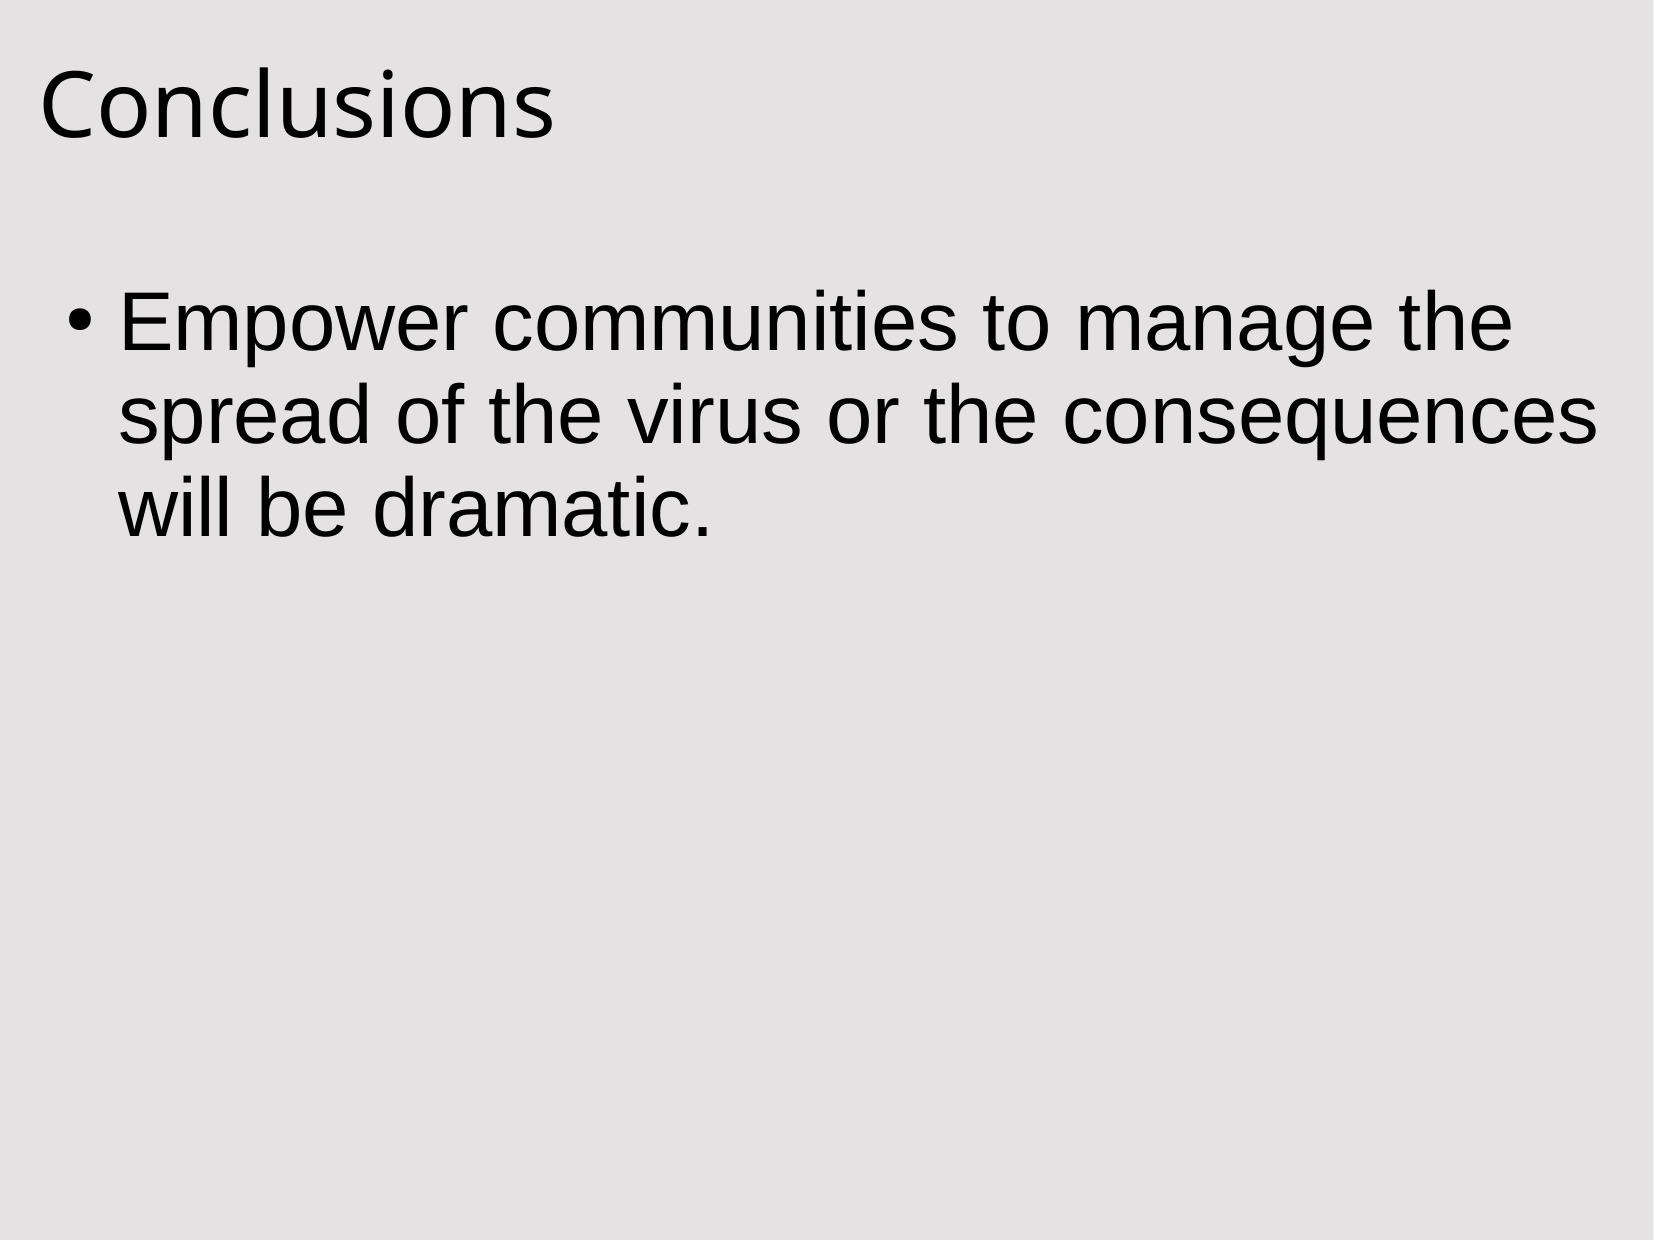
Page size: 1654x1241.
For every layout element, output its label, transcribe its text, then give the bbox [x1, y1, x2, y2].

text_box Conclusions [23, 31, 638, 166]
list Empower communities to manage the spread of the virus or the consequences will be dramatic. [47, 171, 1619, 1075]
